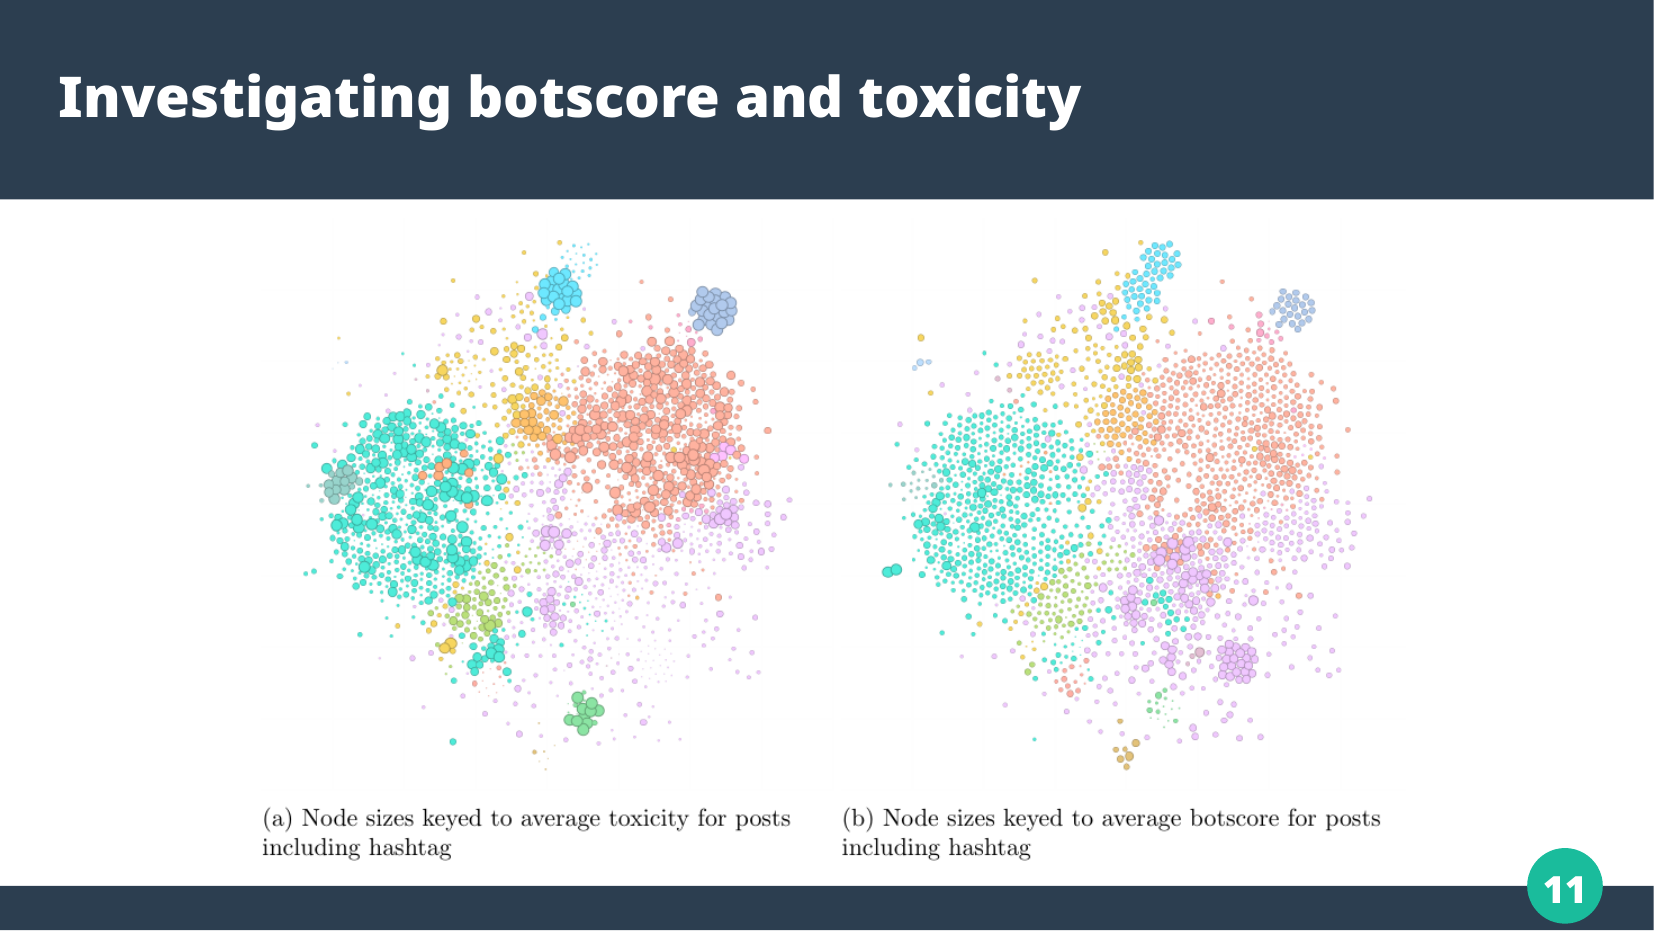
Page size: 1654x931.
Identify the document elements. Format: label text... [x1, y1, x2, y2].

title Investigating botscore and toxicity [59, 37, 1595, 155]
picture [245, 212, 1406, 872]
